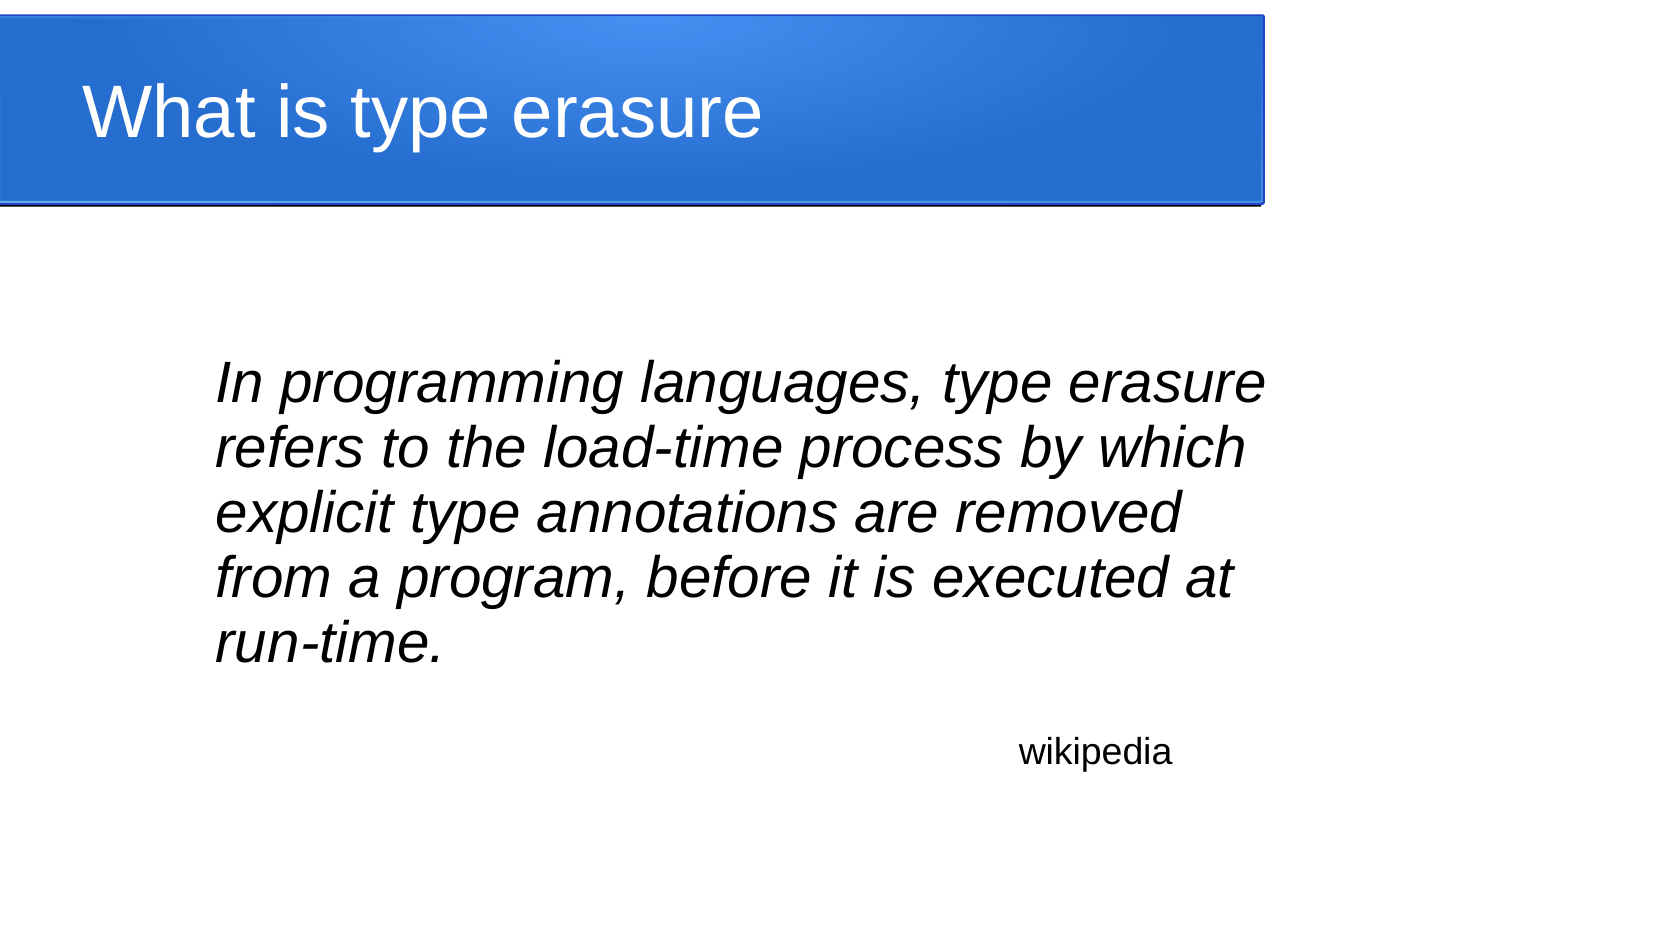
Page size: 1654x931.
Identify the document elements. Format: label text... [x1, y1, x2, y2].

text_box wikipedia [1003, 722, 1217, 780]
text_box In programming languages, type erasure refers to the load-time process by which explicit type annotations are removed from a program, before it is executed at run-time. [200, 342, 1288, 683]
title What is type erasure [82, 35, 1235, 189]
